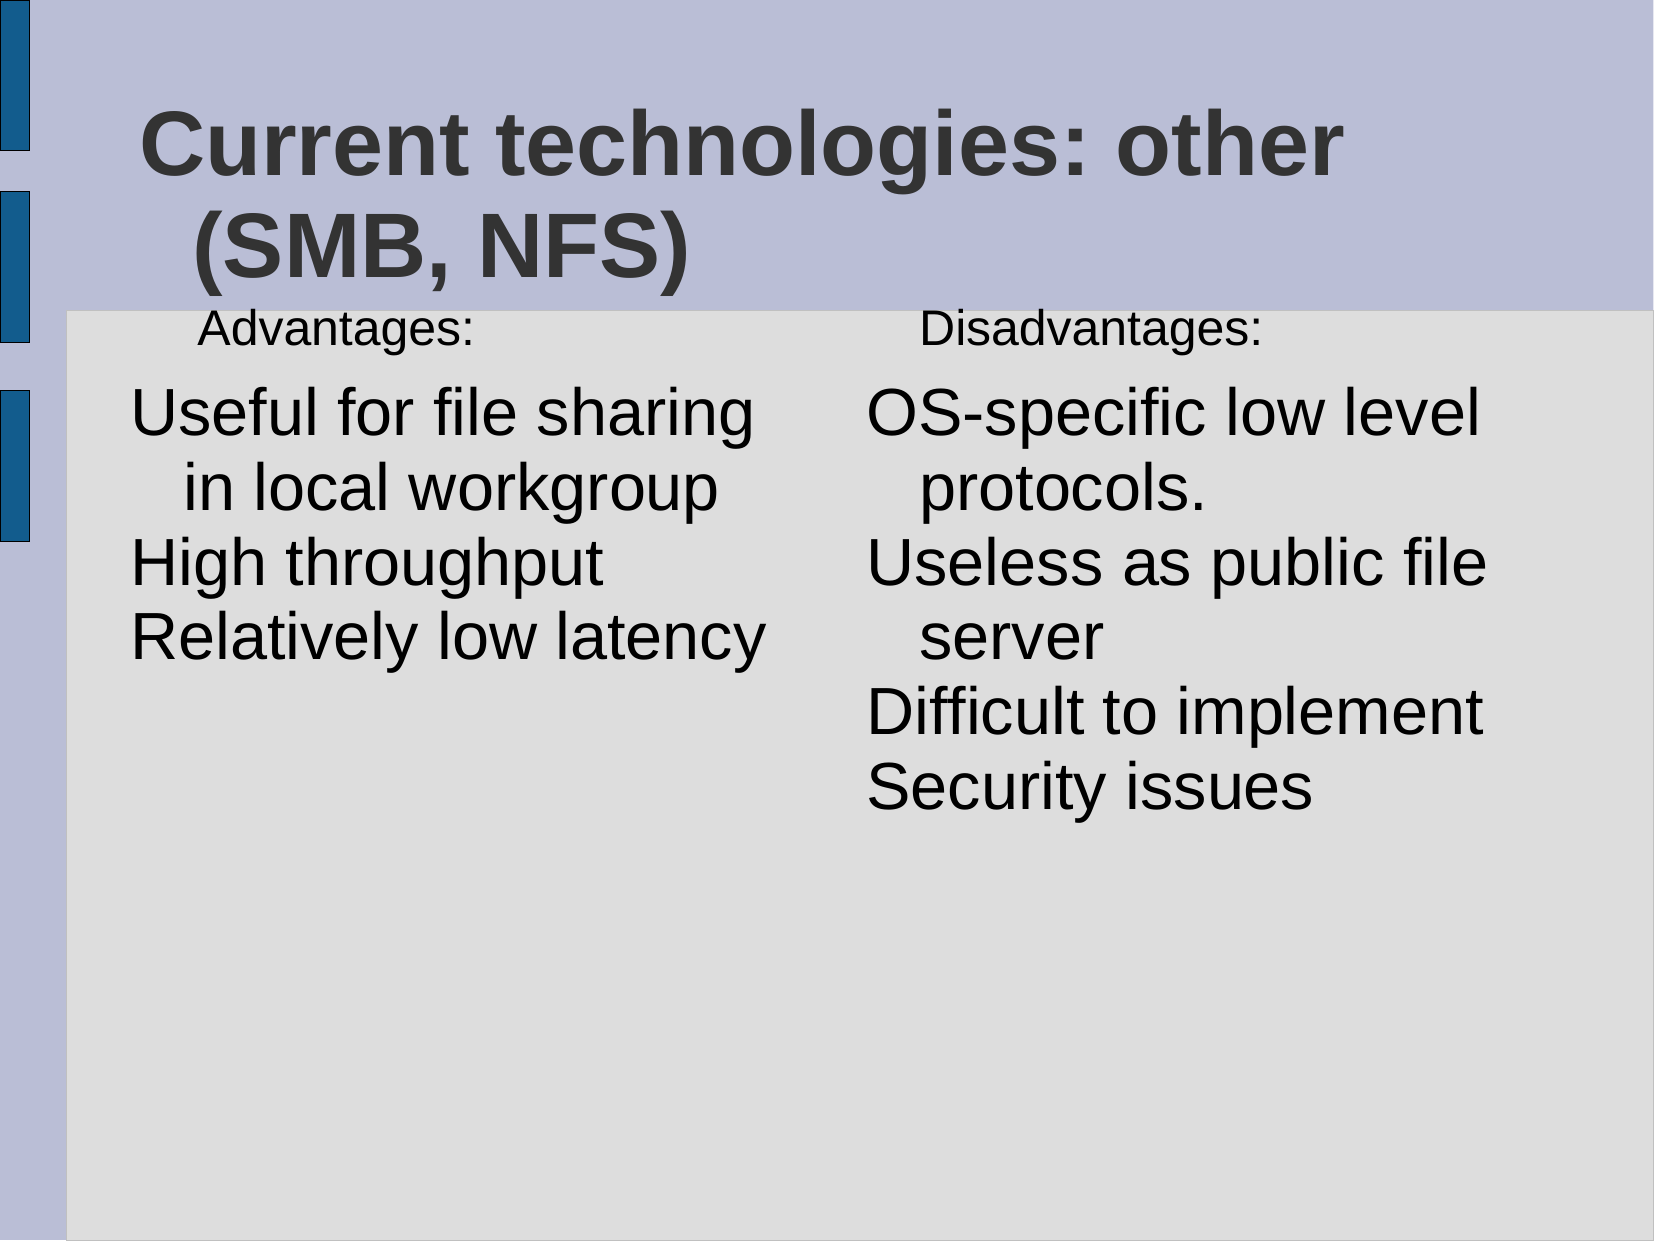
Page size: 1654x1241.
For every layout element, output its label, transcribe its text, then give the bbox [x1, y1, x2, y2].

title Current technologies: other (SMB, NFS) [121, 91, 1534, 299]
list OS-specific low level protocols. Useless as public file server Difficult to implement Security issues [848, 375, 1538, 1126]
text_box Advantages: [197, 300, 526, 356]
text_box Disadvantages: [919, 300, 1313, 356]
list Useful for file sharing in local workgroup High throughput Relatively low latency [112, 375, 802, 1014]
